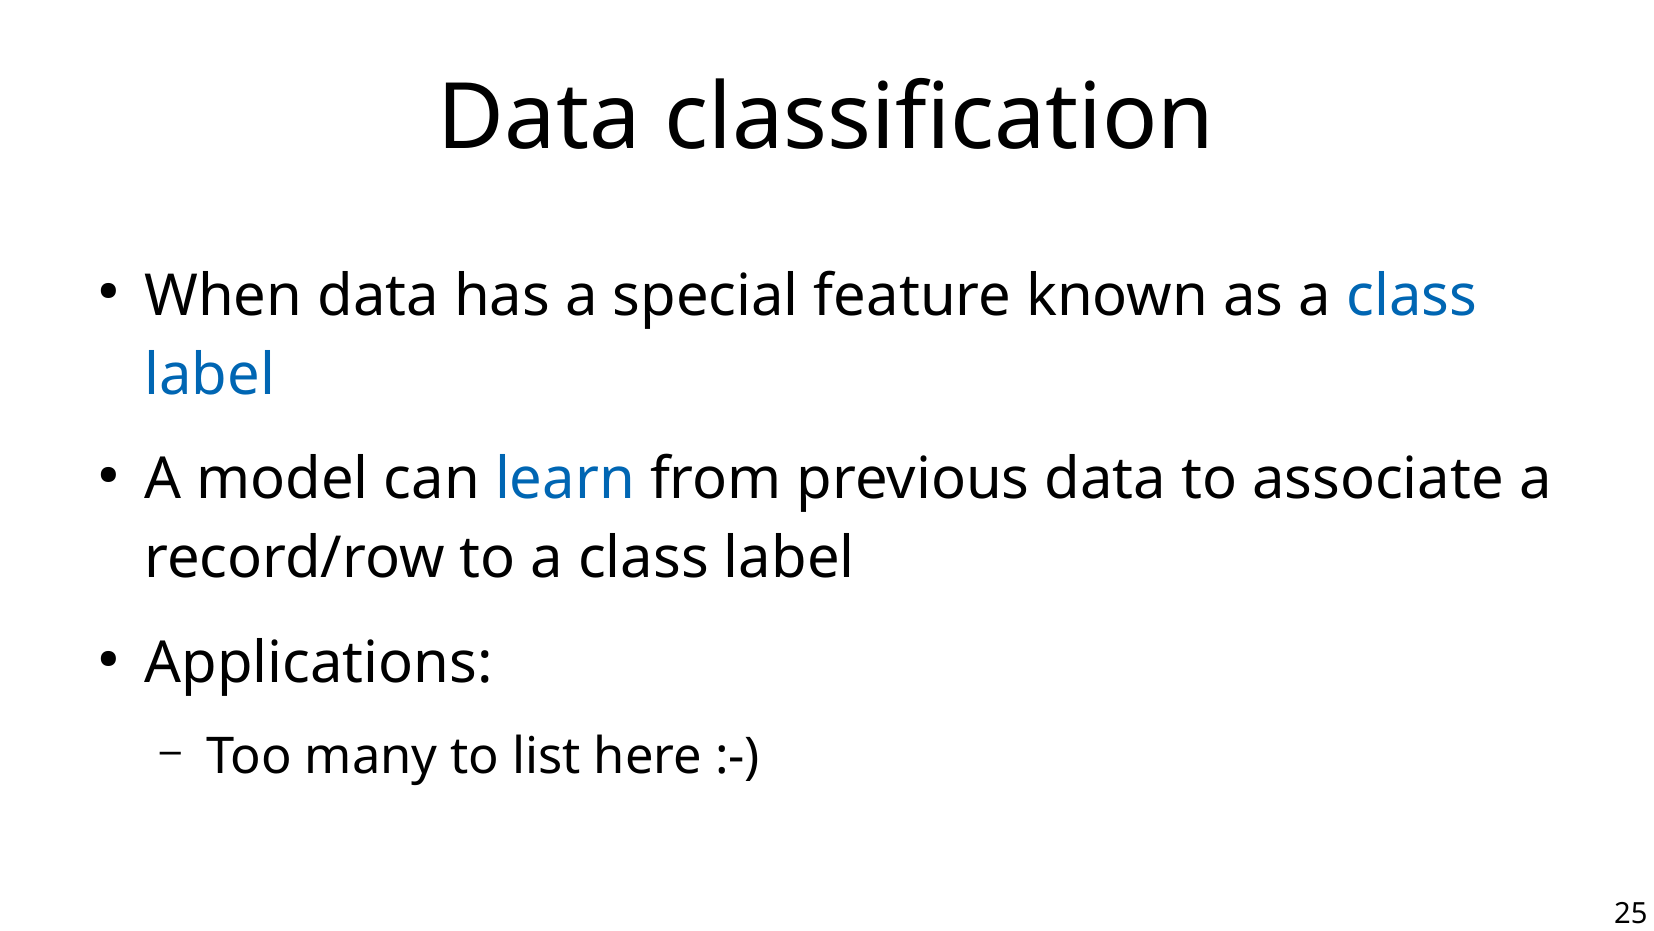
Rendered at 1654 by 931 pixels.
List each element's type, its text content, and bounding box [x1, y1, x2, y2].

title Data classification [82, 1, 1571, 226]
list When data has a special feature known as a class label A model can learn from previous data to associate a record/row to a class label Applications: Too many to list here :-) [82, 253, 1571, 793]
